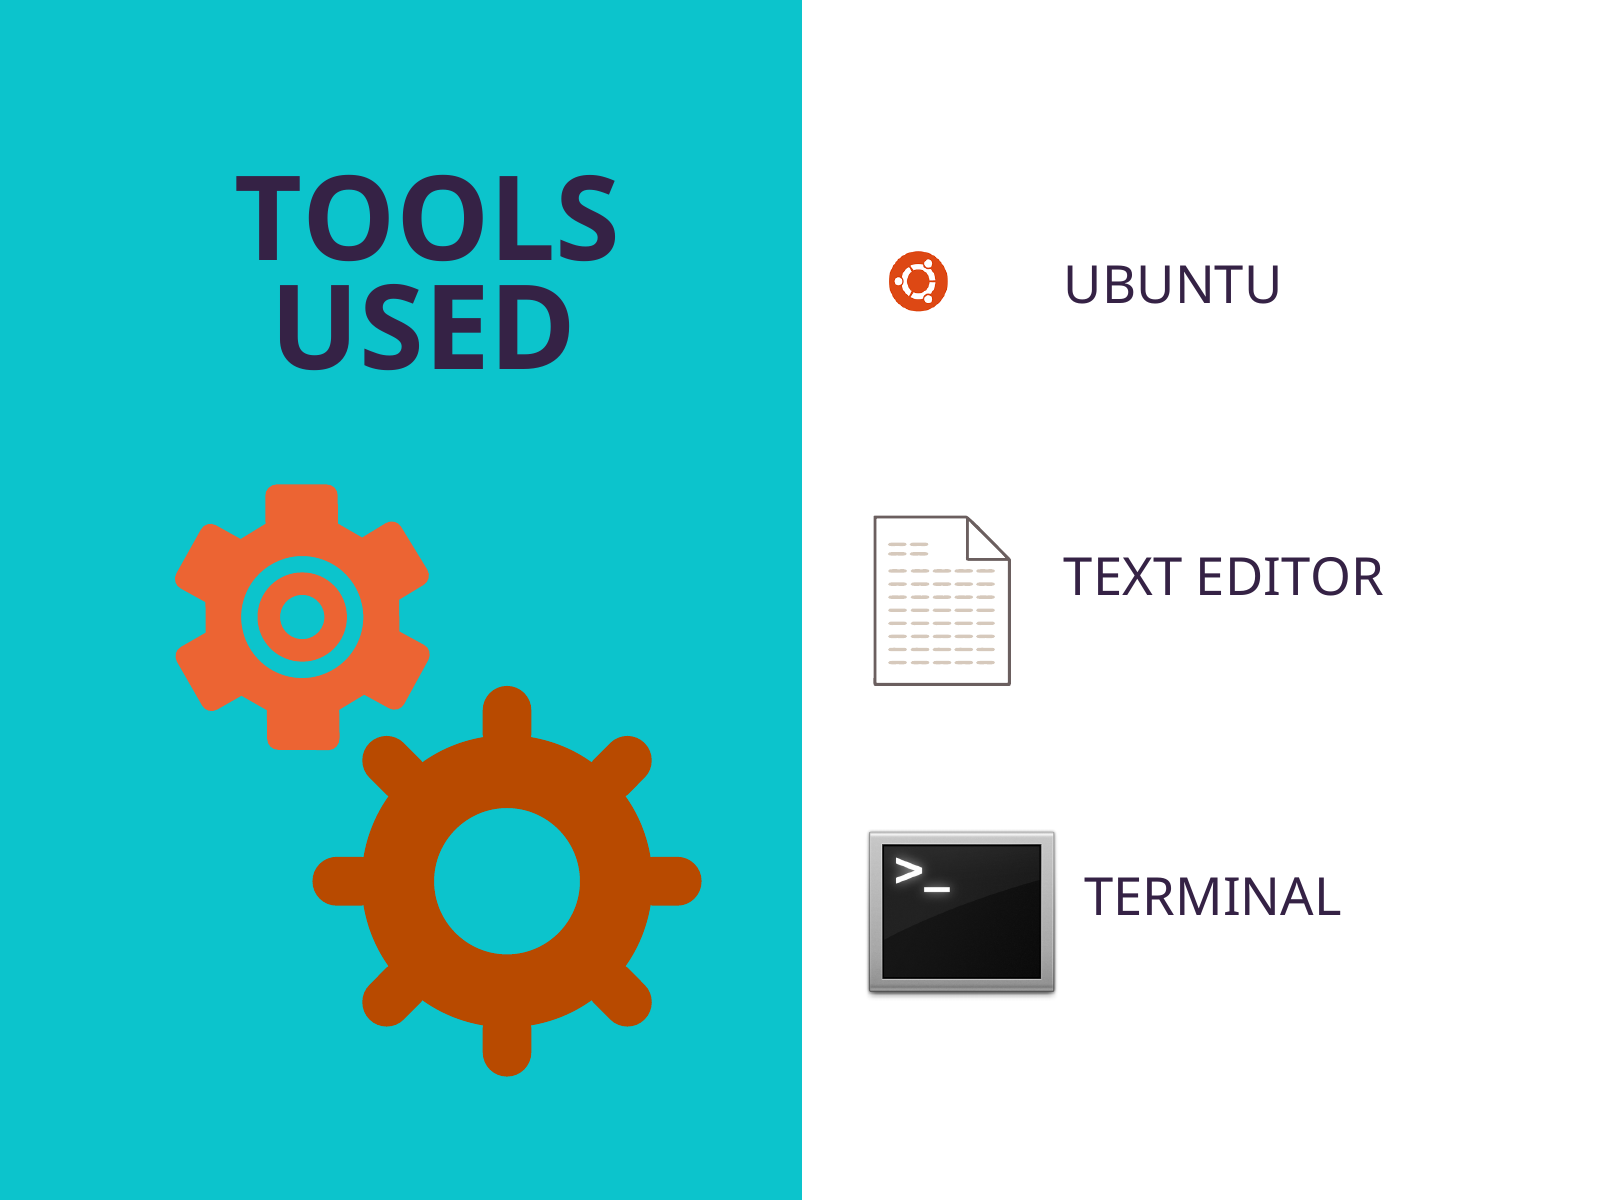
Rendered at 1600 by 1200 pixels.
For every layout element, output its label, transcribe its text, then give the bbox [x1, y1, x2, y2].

text_box USED [270, 244, 629, 382]
picture [860, 810, 1063, 1013]
text_box TERMINAL [1084, 859, 1352, 922]
text_box TEXT EDITOR [1064, 539, 1413, 601]
text_box [0, 0, 1600, 1200]
text_box UBUNTU [1064, 247, 1304, 309]
picture [820, 200, 1017, 337]
text_box TOOLS [234, 135, 716, 273]
